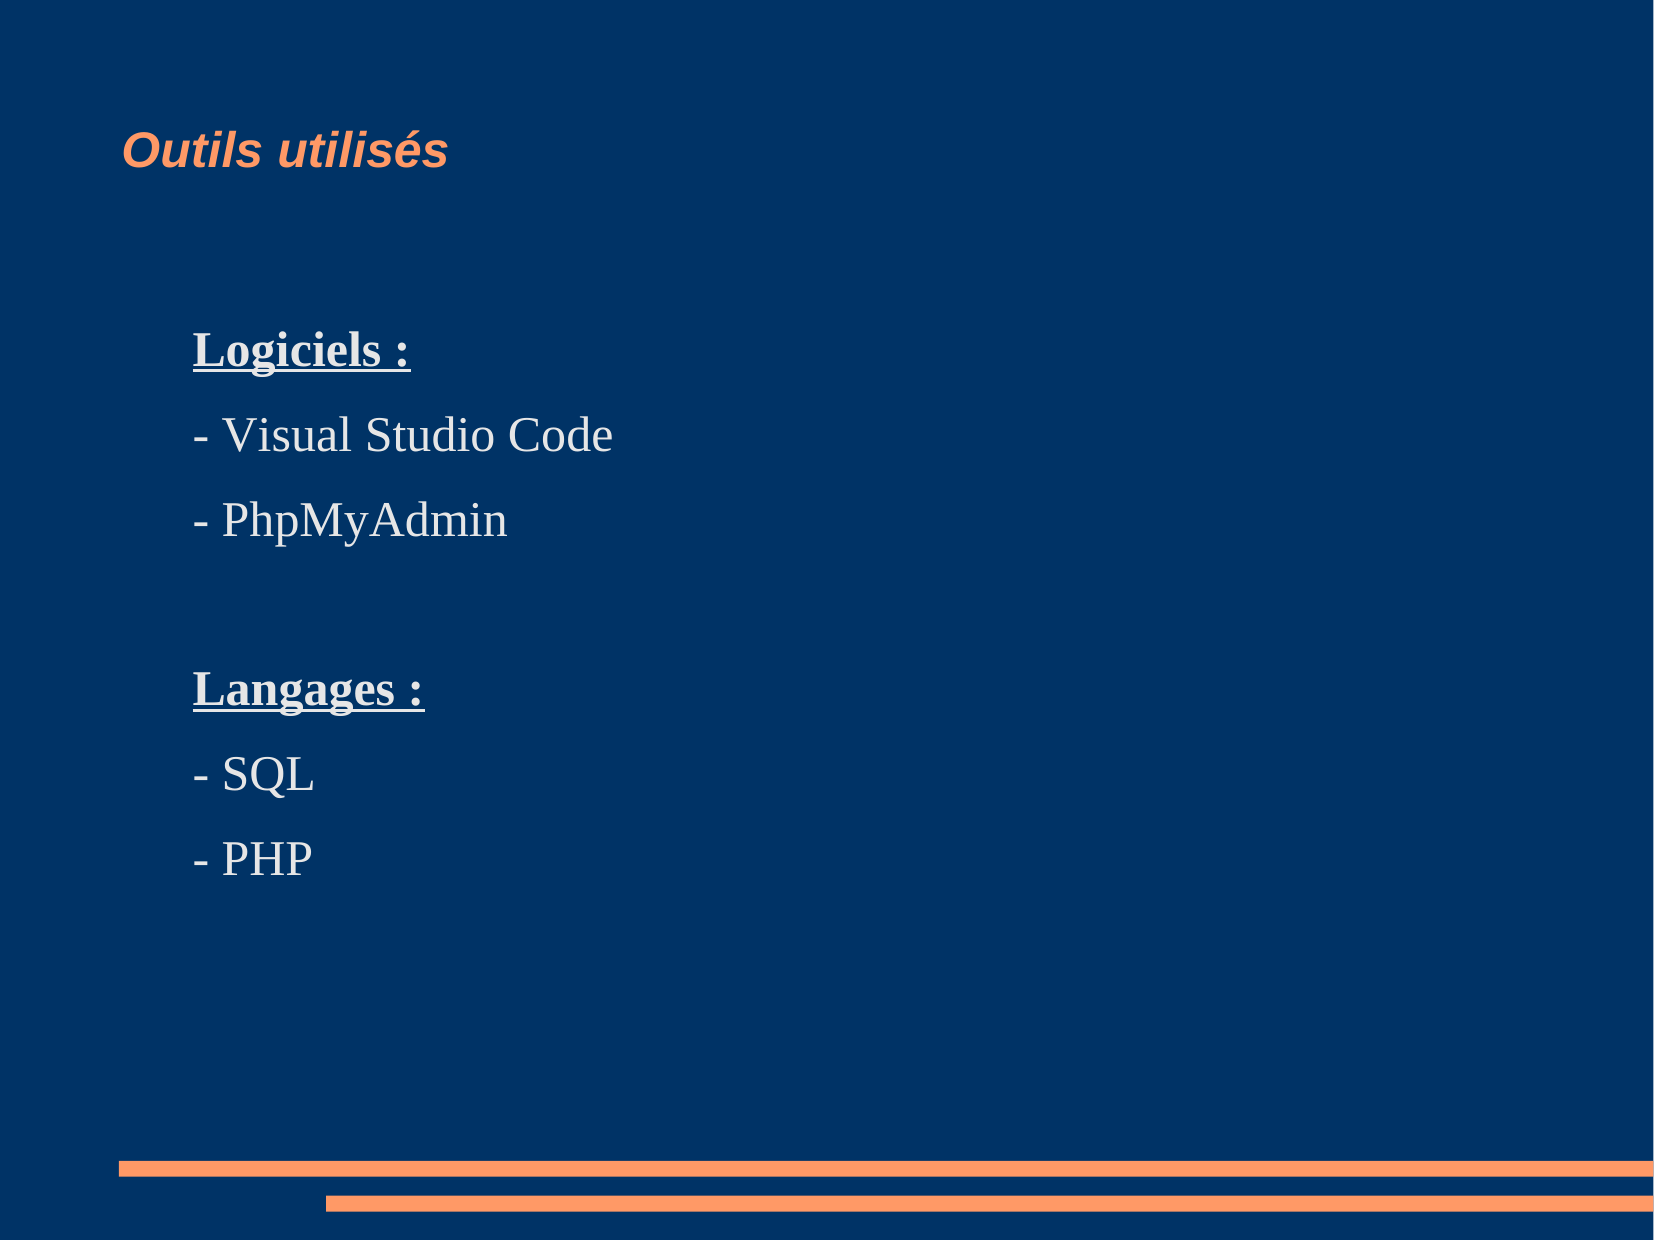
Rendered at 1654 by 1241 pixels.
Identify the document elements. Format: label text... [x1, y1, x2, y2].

list Logiciels : - Visual Studio Code - PhpMyAdmin Langages : - SQL - PHP [121, 322, 1561, 1132]
title Outils utilisés [121, 46, 1534, 254]
